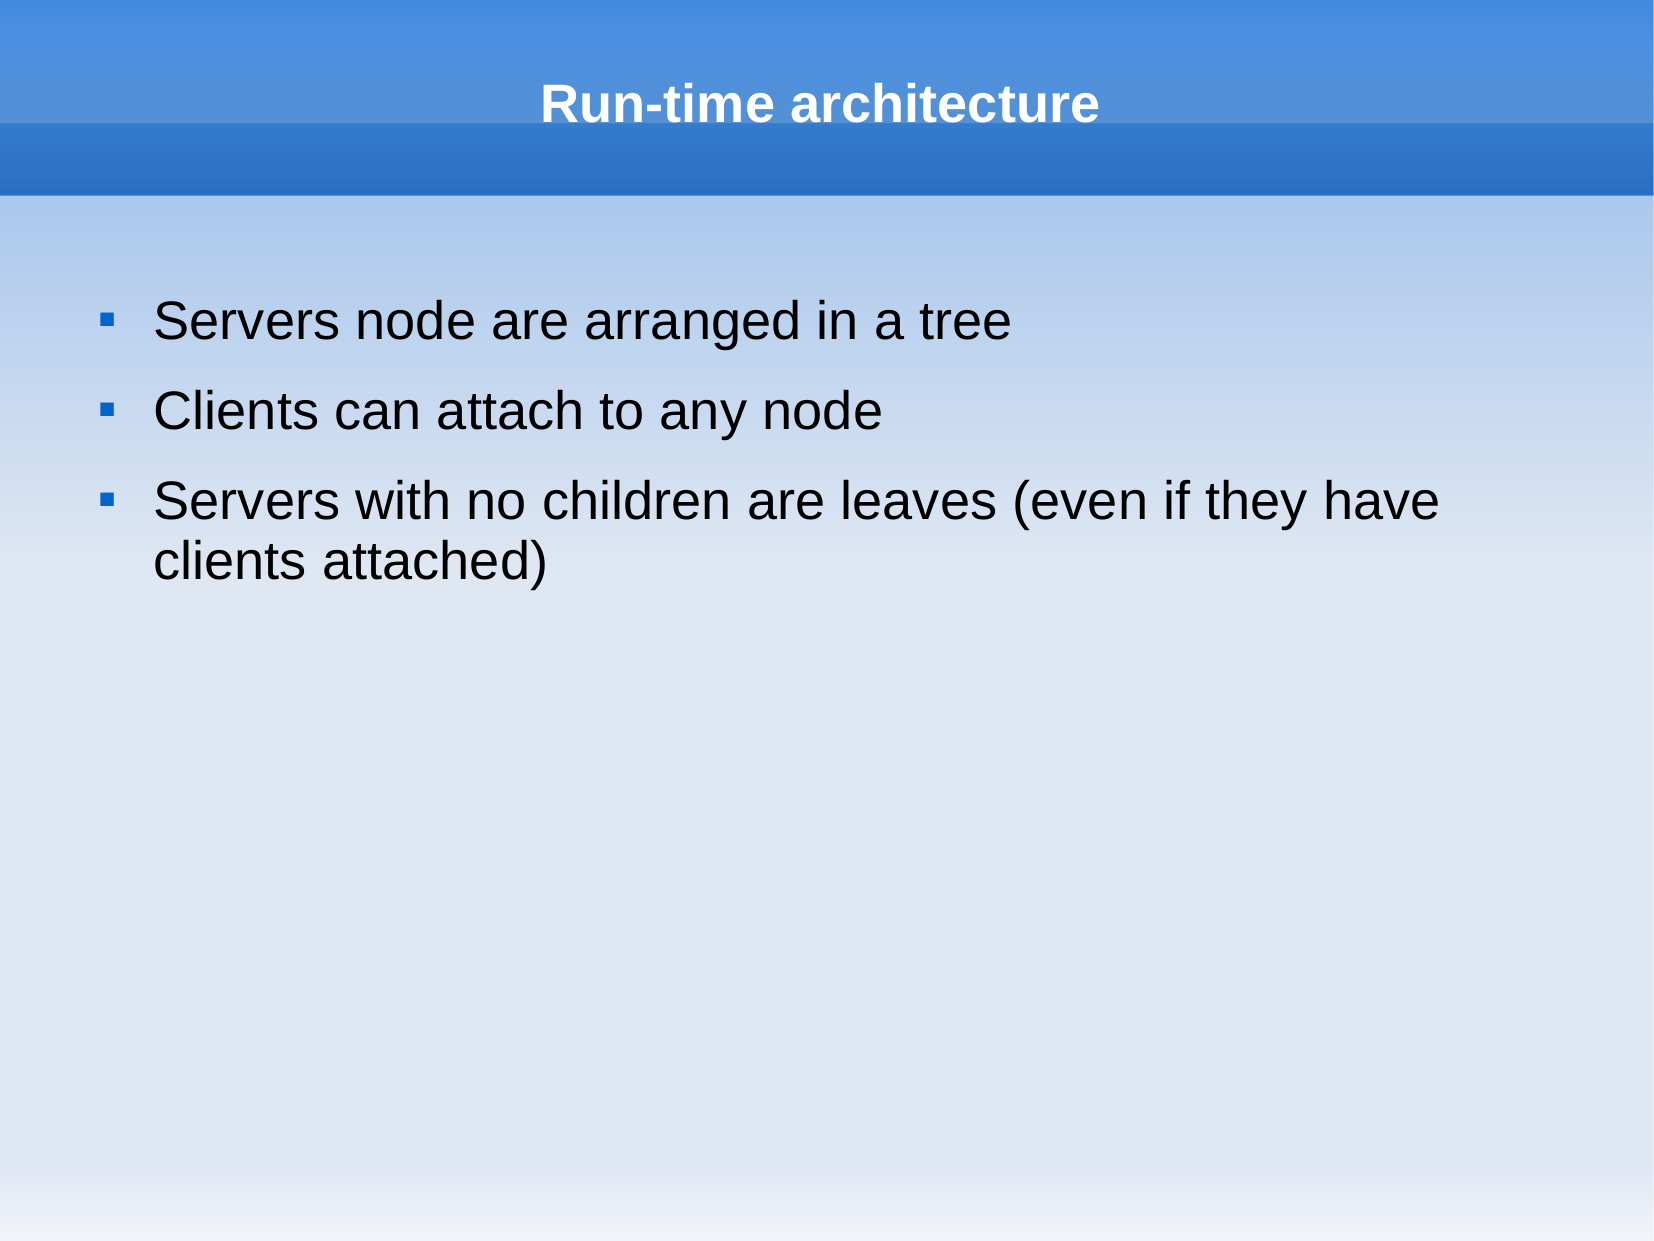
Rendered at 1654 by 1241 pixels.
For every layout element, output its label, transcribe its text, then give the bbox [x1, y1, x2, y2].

title Run-time architecture [76, 7, 1565, 200]
picture [0, 0, 1654, 1241]
list Servers node are arranged in a tree Clients can attach to any node Servers with no children are leaves (even if they have clients attached) [82, 290, 1571, 1094]
